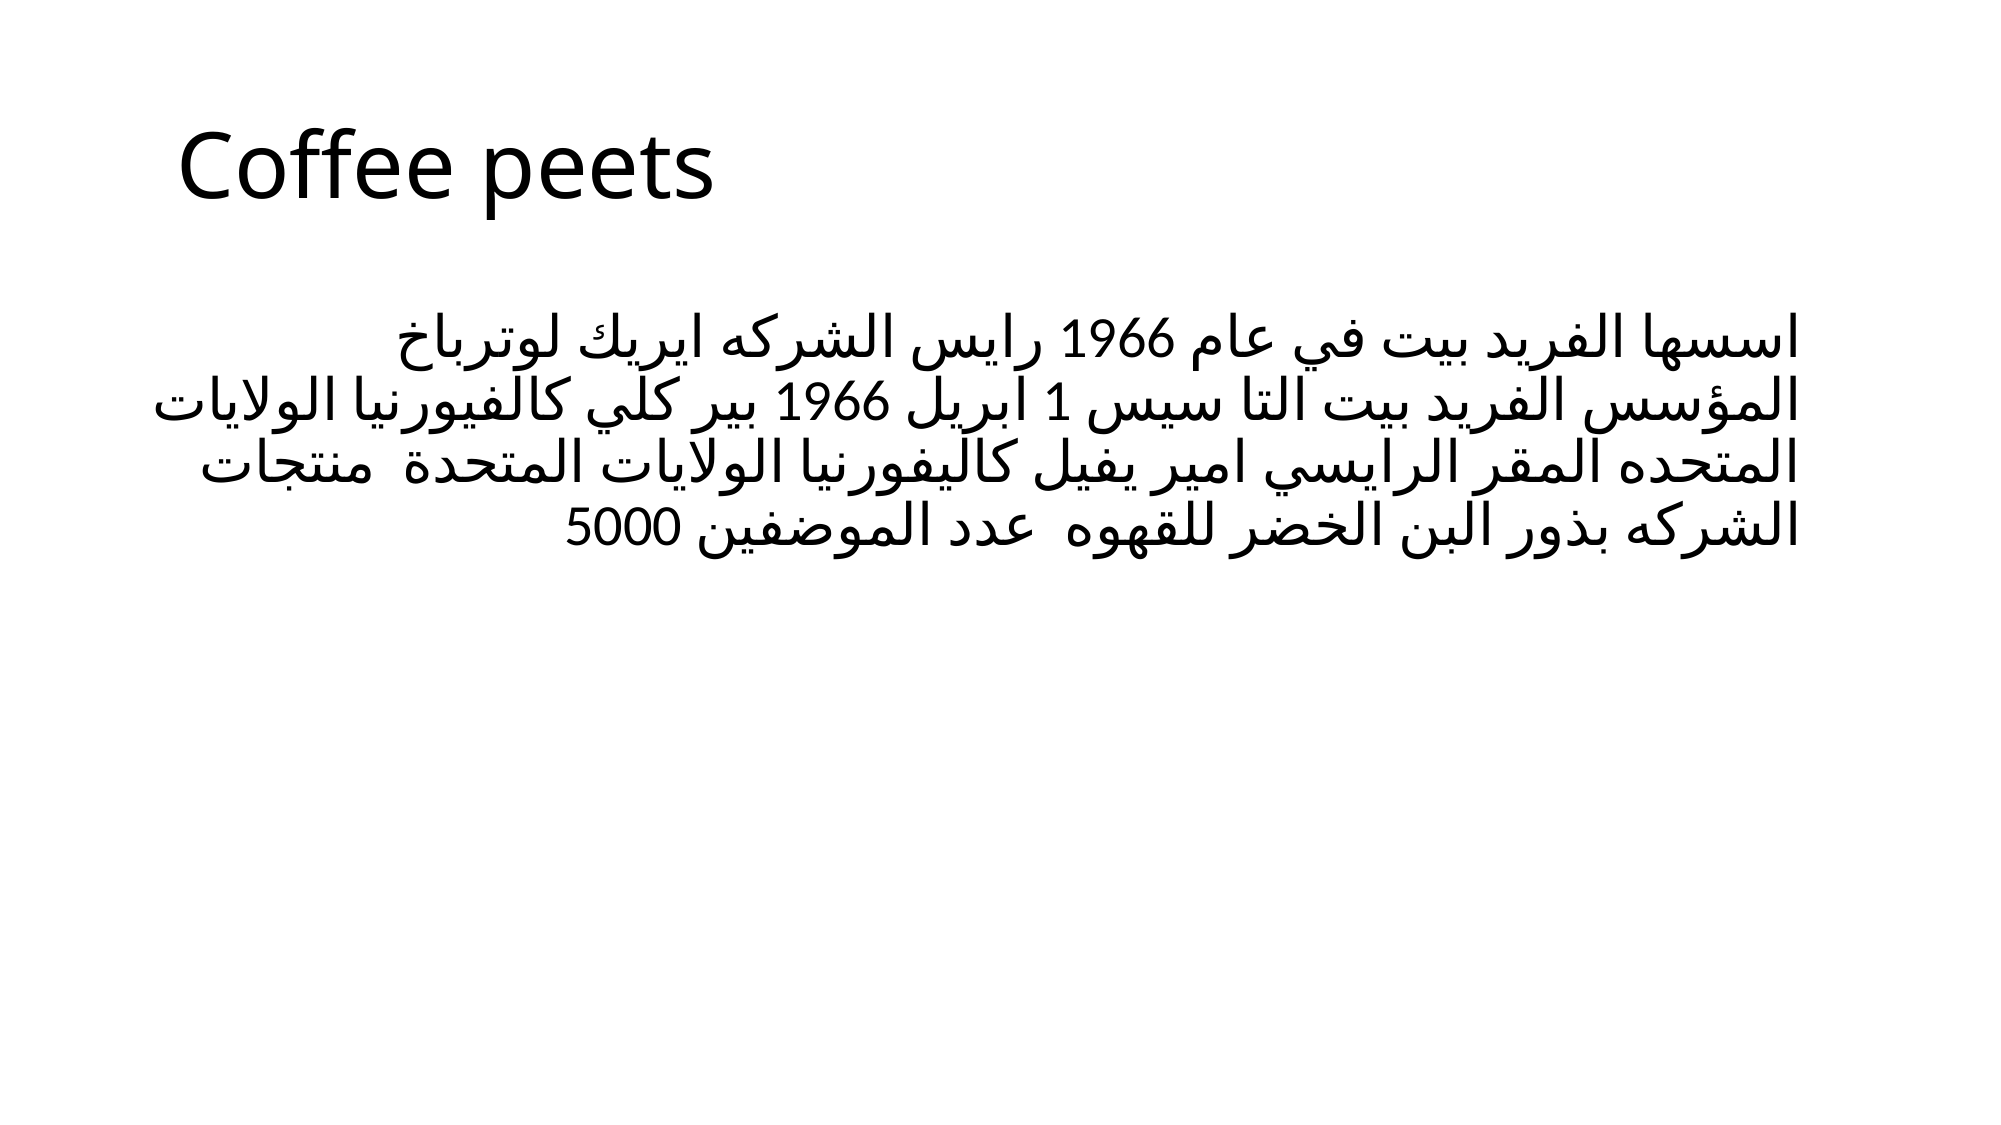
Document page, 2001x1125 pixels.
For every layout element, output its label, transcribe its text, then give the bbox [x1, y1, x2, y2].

title Coffee peets [137, 59, 1863, 278]
list اسسها الفريد بيت في عام 1966 رايس الشركه ايريك لوترباخ المؤسس الفريد بيت التا سيس 1 ابريل 1966 بير كلي كالفيورنيا الولايات المتحده المقر الرايسي امير يفيل كاليفورنيا الولايات المتحدة منتجات الشركه بذور البن الخضر للقهوه عدد الموضفين 5000 [137, 299, 1863, 1014]
